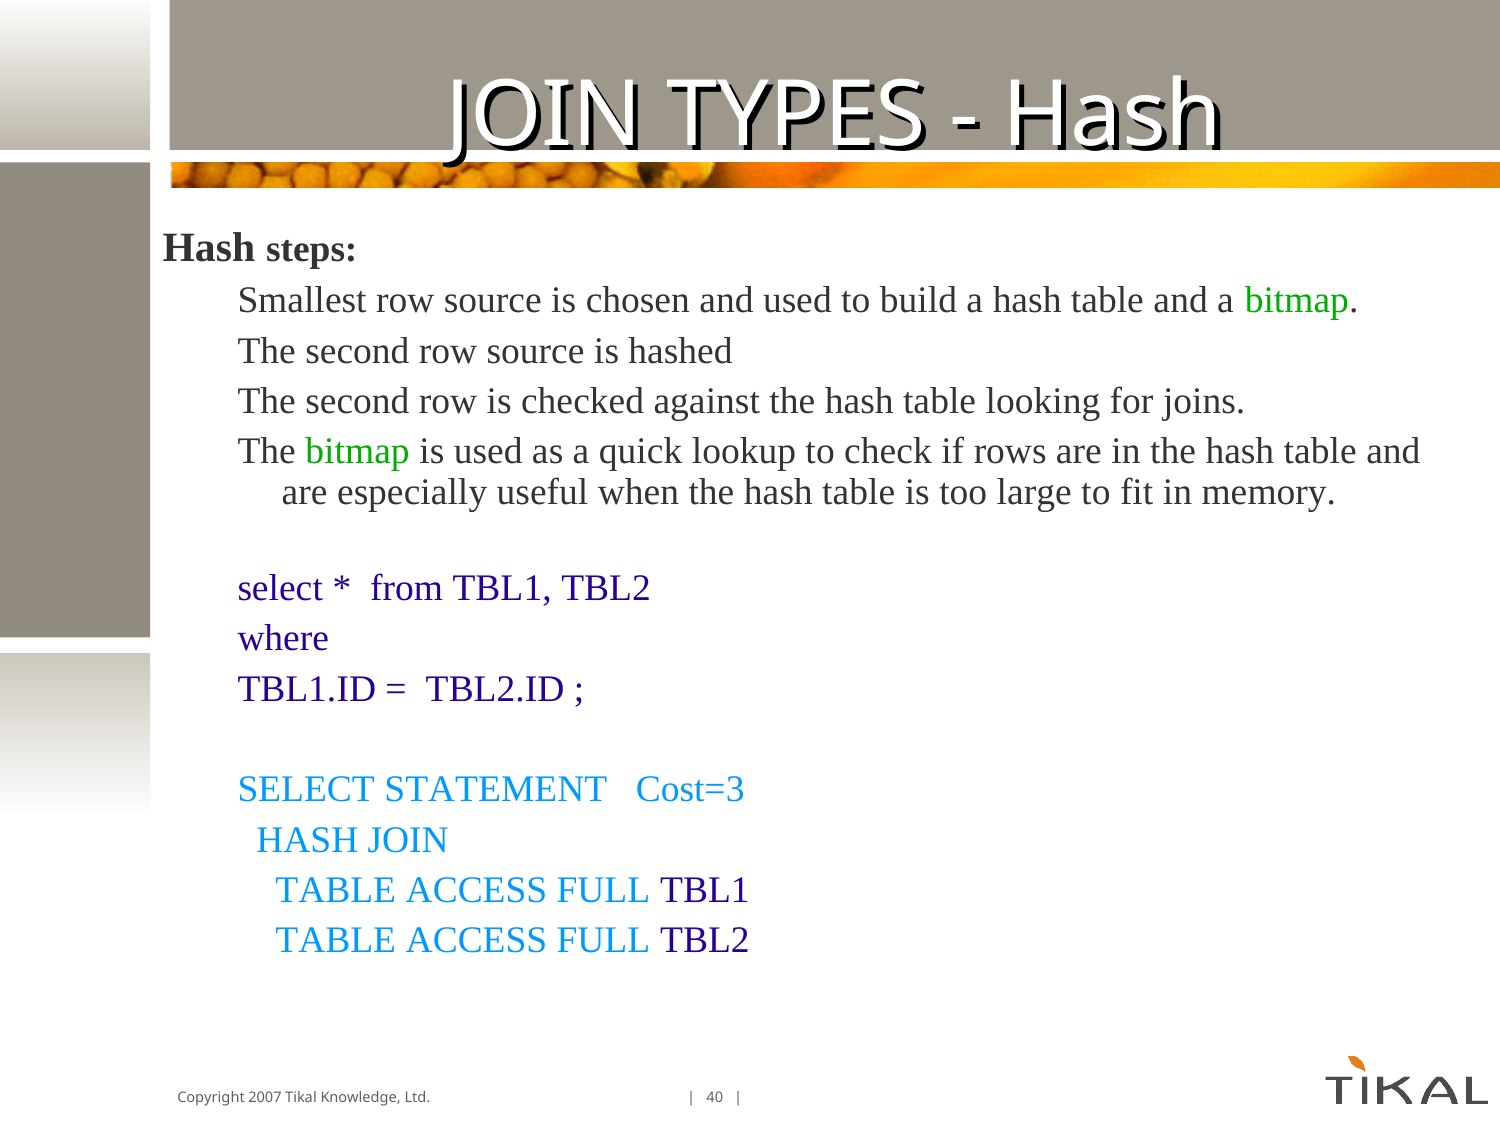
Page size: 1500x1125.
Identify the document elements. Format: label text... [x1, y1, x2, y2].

title JOIN TYPES - Hash [169, 0, 1499, 221]
list Hash steps: Smallest row source is chosen and used to build a hash table and a bitmap. The second row source is hashed The second row is checked against the hash table looking for joins. The bitmap is used as a quick lookup to check if rows are in the hash table and are especially useful when the hash table is too large to fit in memory. select * from TBL1, TBL2 where TBL1.ID = TBL2.ID ; SELECT STATEMENT Cost=3 HASH JOIN TABLE ACCESS FULL TBL1 TABLE ACCESS FULL TBL2 [162, 224, 1473, 1021]
picture [1312, 1034, 1500, 1125]
